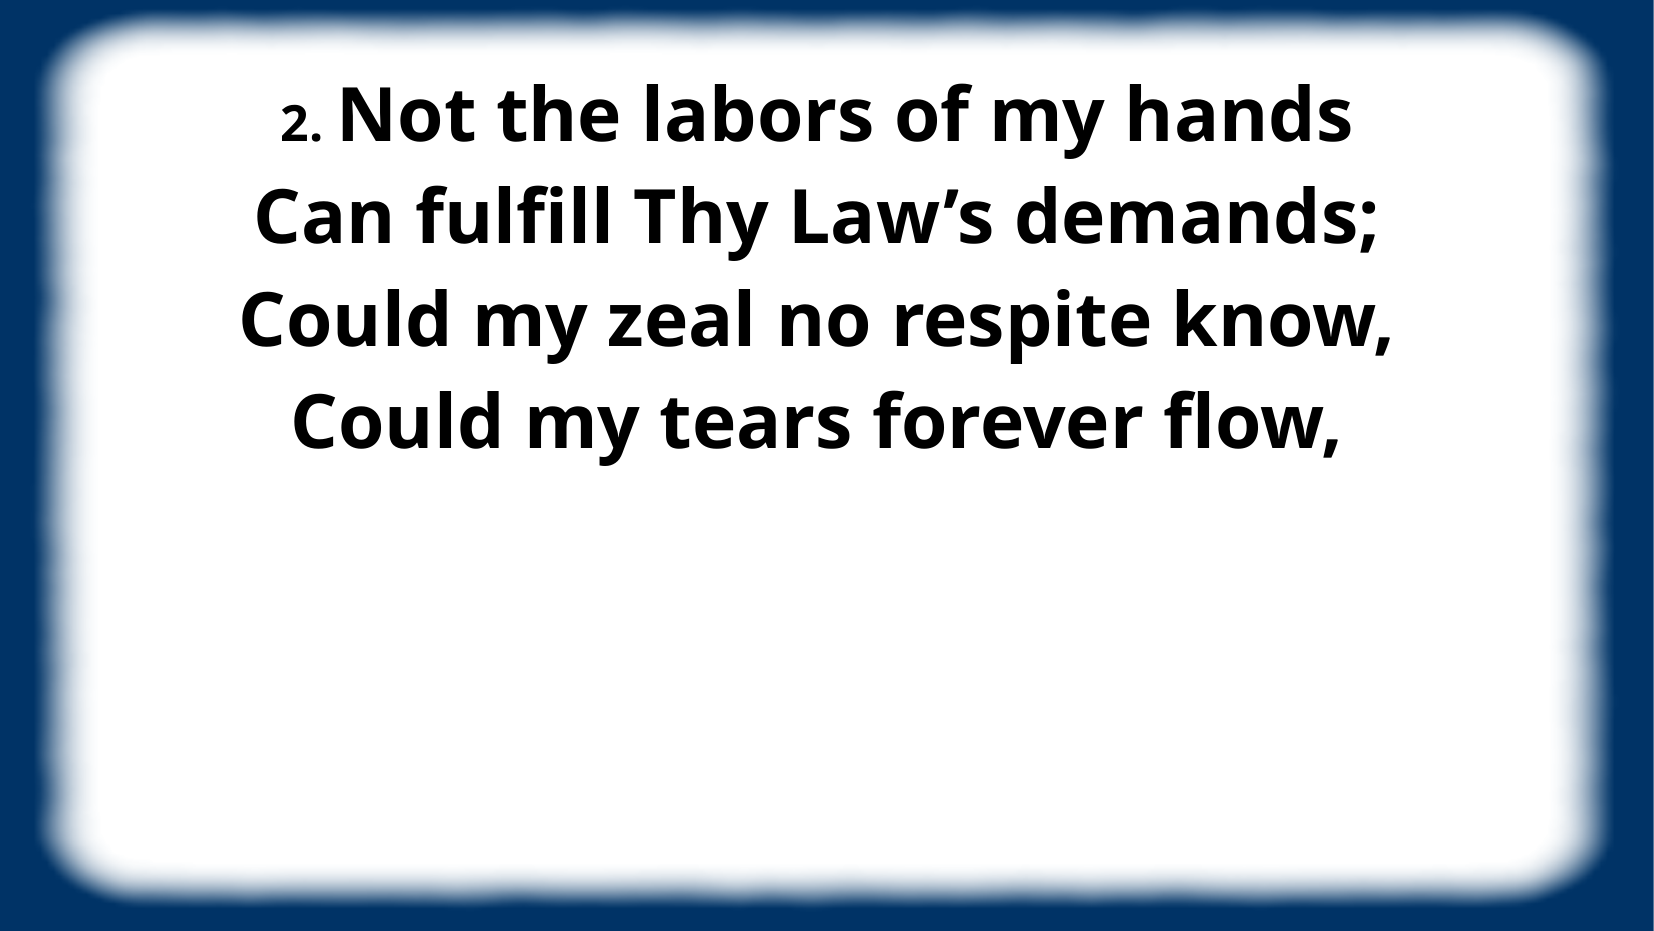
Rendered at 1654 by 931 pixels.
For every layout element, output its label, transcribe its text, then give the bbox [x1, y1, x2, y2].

picture [0, 0, 1654, 931]
text_box 2. Not the labors of my hands Can fulfill Thy Law’s demands; Could my zeal no respite know, Could my tears forever flow, [90, 53, 1546, 481]
